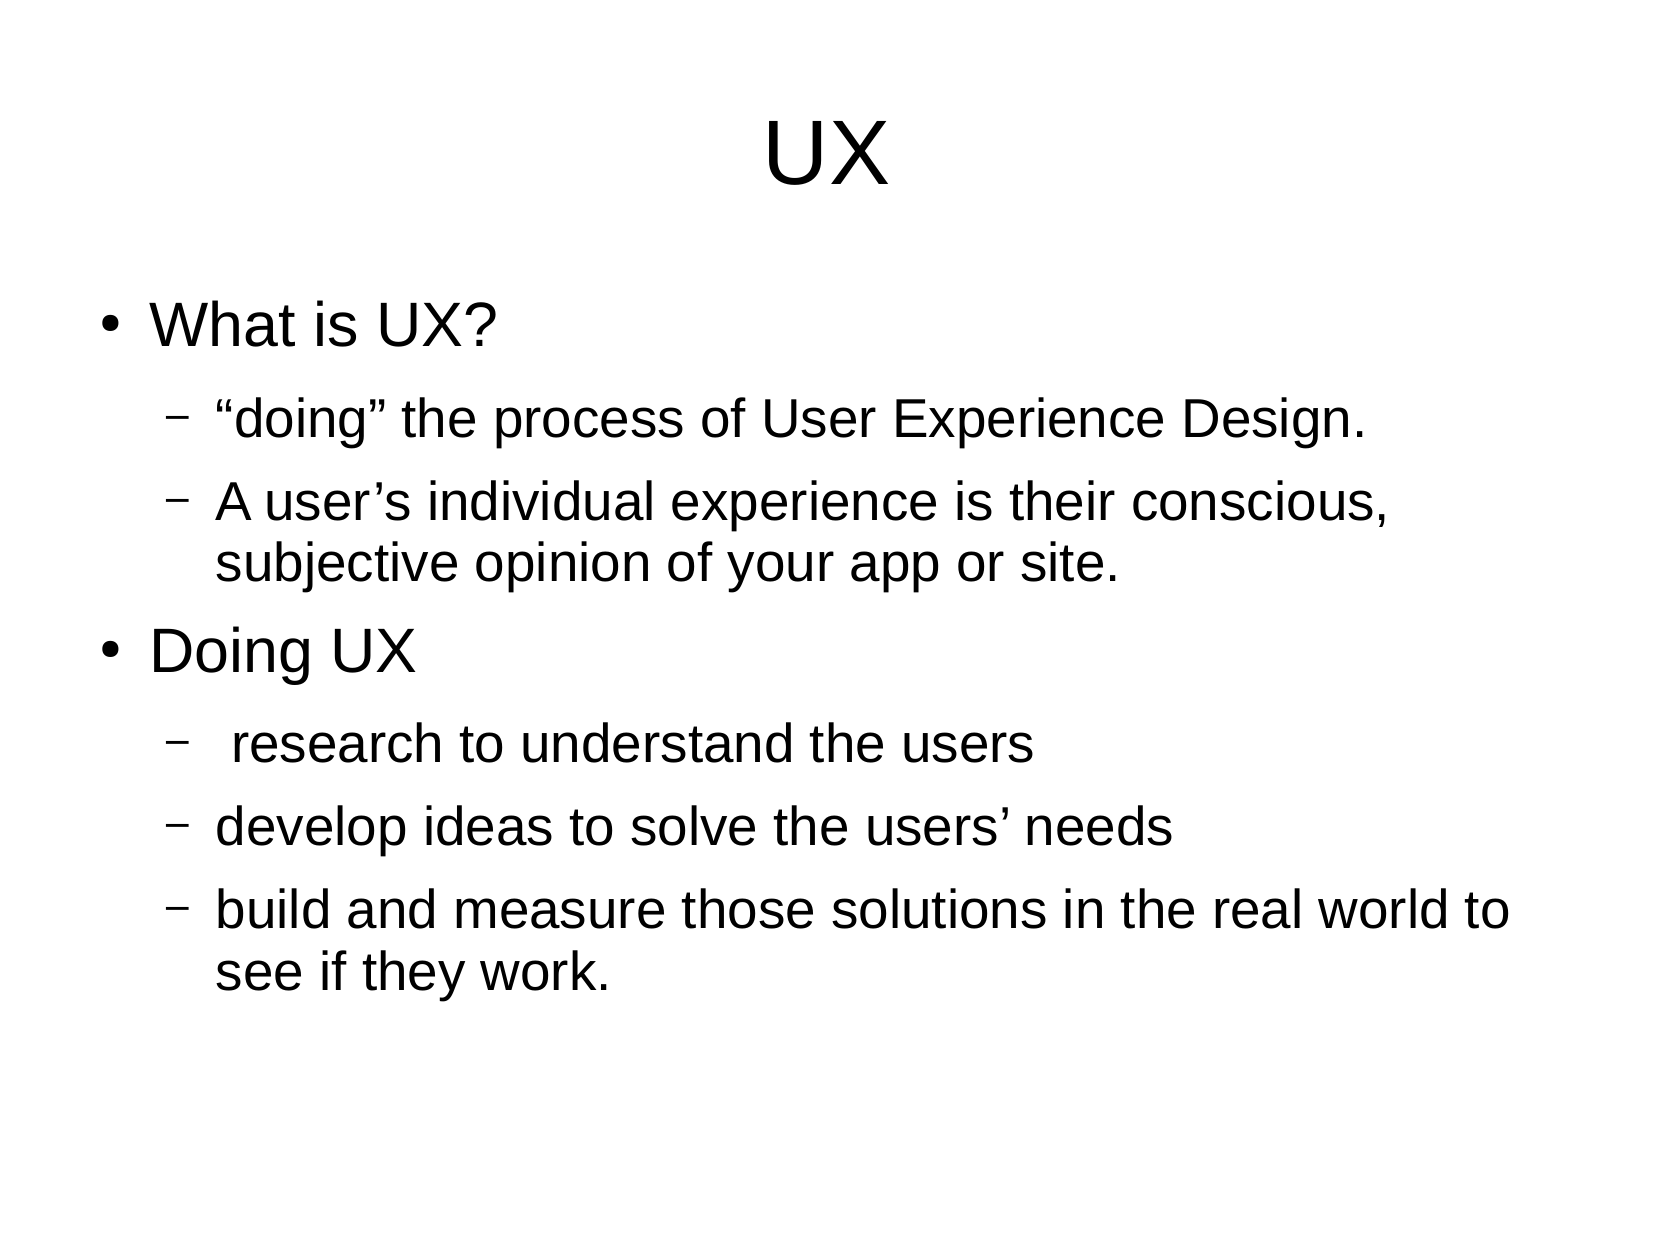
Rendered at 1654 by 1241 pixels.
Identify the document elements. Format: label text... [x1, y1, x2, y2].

title UX [82, 49, 1571, 257]
list What is UX? “doing” the process of User Experience Design. A user’s individual experience is their conscious, subjective opinion of your app or site. Doing UX research to understand the users develop ideas to solve the users’ needs build and measure those solutions in the real world to see if they work. [82, 290, 1571, 1010]
